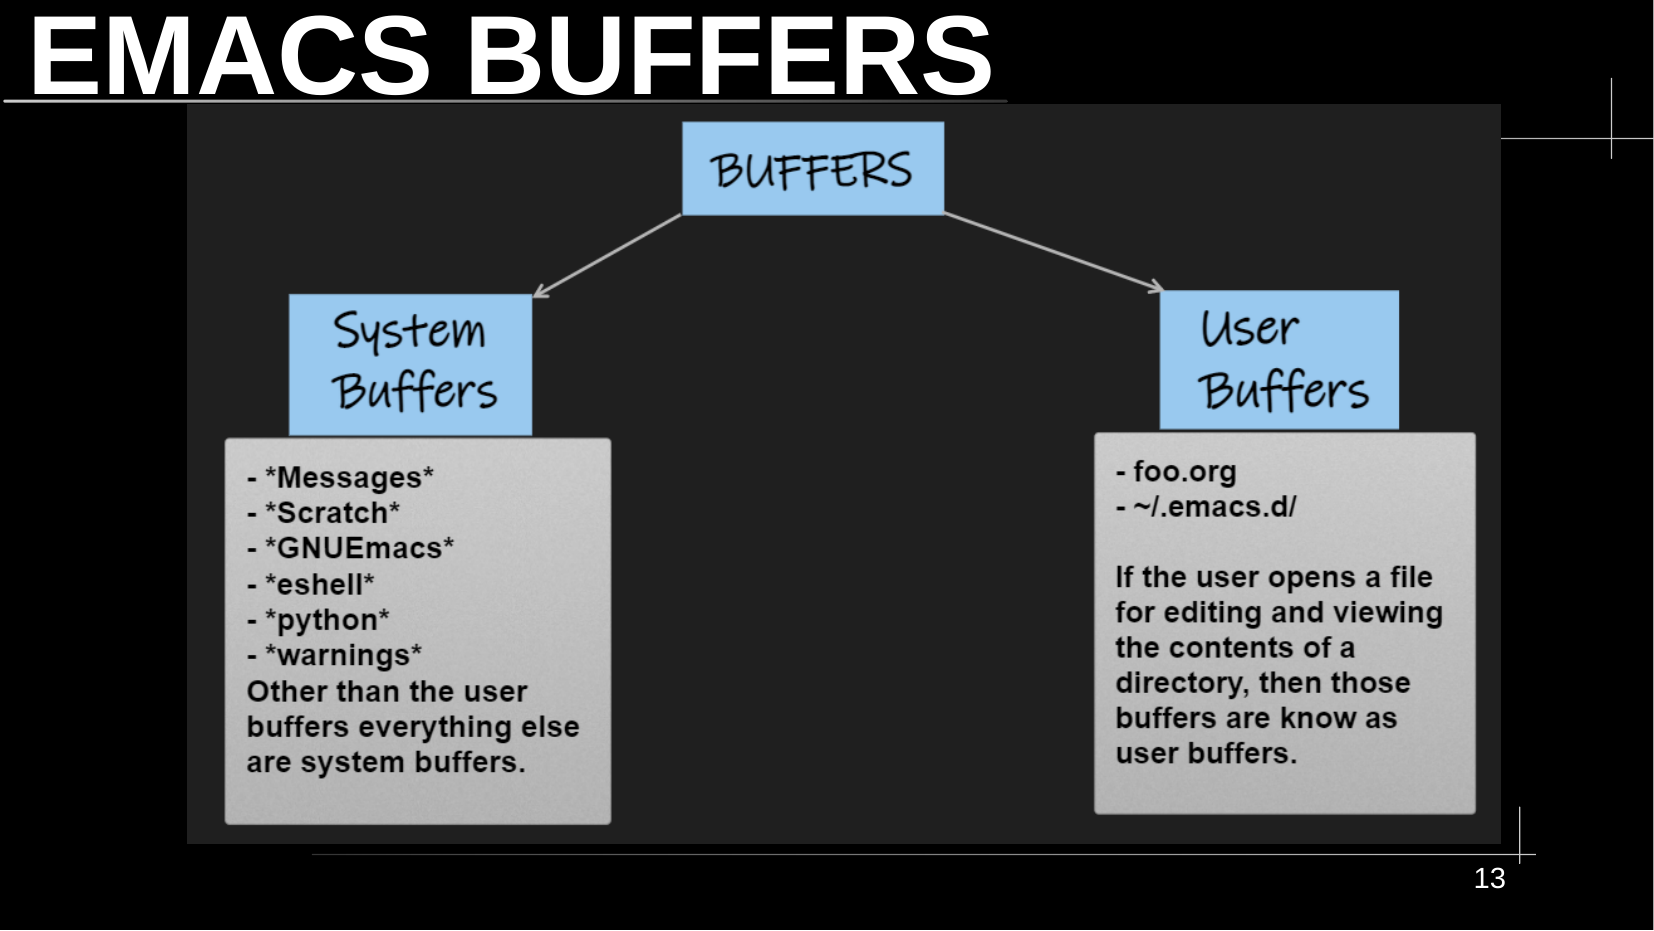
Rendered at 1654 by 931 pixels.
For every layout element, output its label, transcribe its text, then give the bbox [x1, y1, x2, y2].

picture [187, 104, 1501, 844]
title EMACS BUFFERS [27, 11, 1426, 105]
